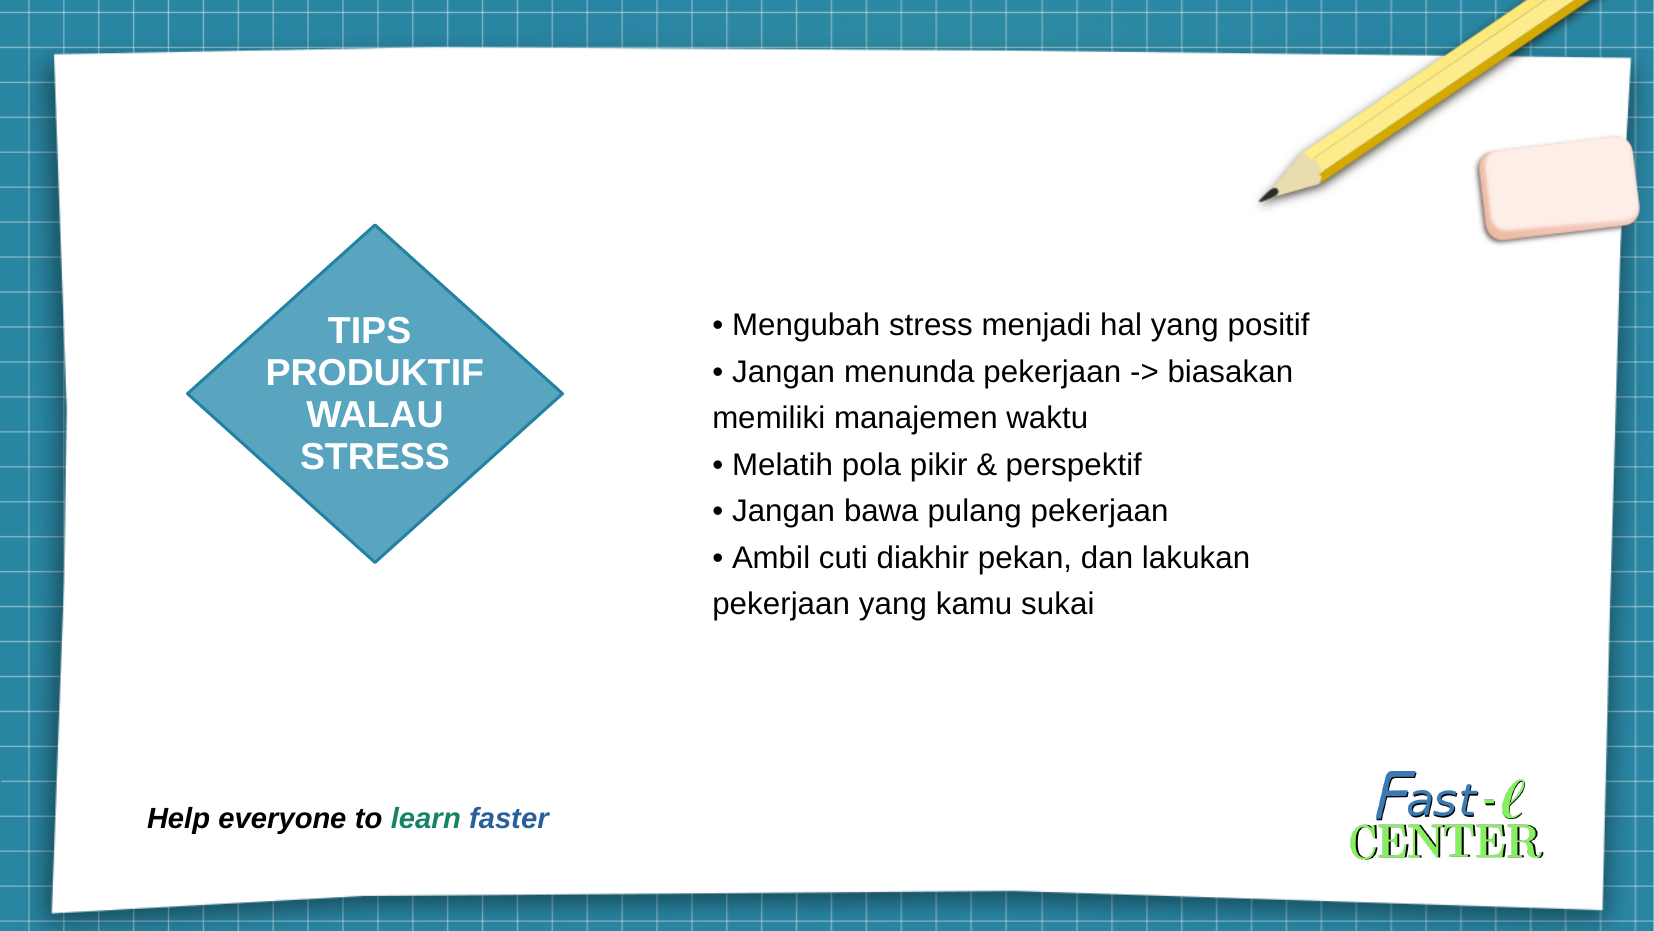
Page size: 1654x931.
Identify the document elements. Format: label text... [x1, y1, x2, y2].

text_box • Mengubah stress menjadi hal yang positif • Jangan menunda pekerjaan -> biasakan memiliki manajemen waktu • Melatih pola pikir & perspektif • Jangan bawa pulang pekerjaan • Ambil cuti diakhir pekan, dan lakukan pekerjaan yang kamu sukai [697, 300, 1326, 629]
text_box TIPS PRODUKTIF WALAU STRESS [187, 224, 563, 563]
picture [0, 0, 1654, 931]
text_box Help everyone to learn faster [132, 791, 658, 839]
